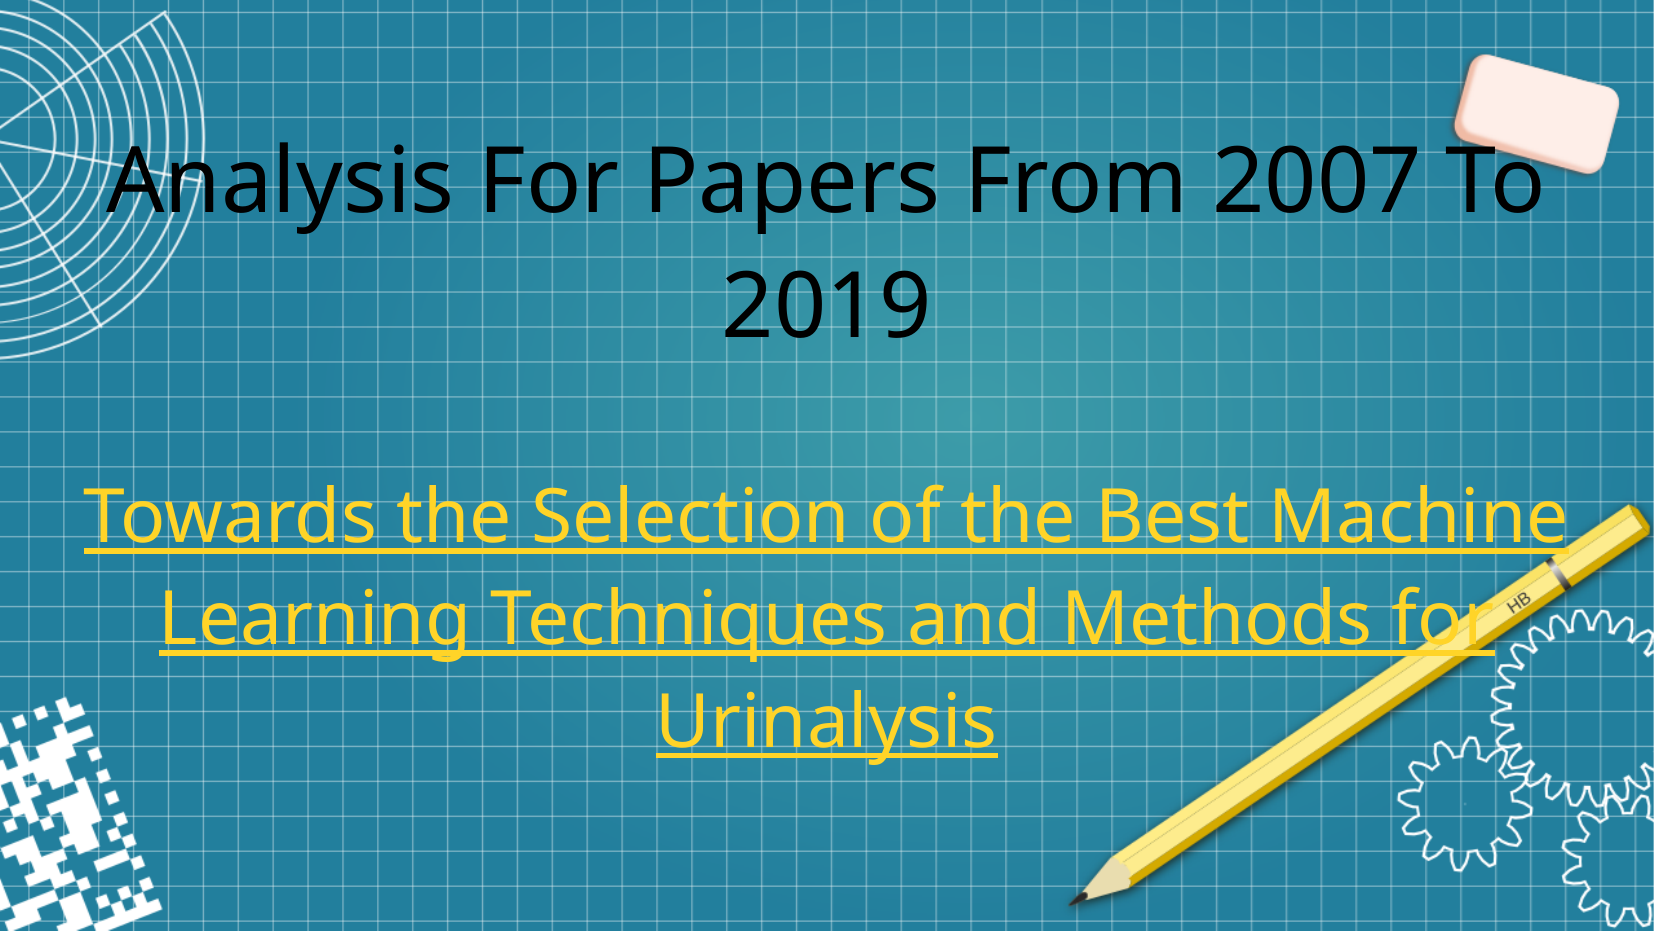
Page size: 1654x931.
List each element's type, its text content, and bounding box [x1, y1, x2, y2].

subtitle Towards the Selection of the Best Machine Learning Techniques and Methods for Urinalysis [82, 389, 1571, 842]
picture [0, 0, 1654, 931]
title Analysis For Papers From 2007 To 2019 [82, 193, 1571, 286]
